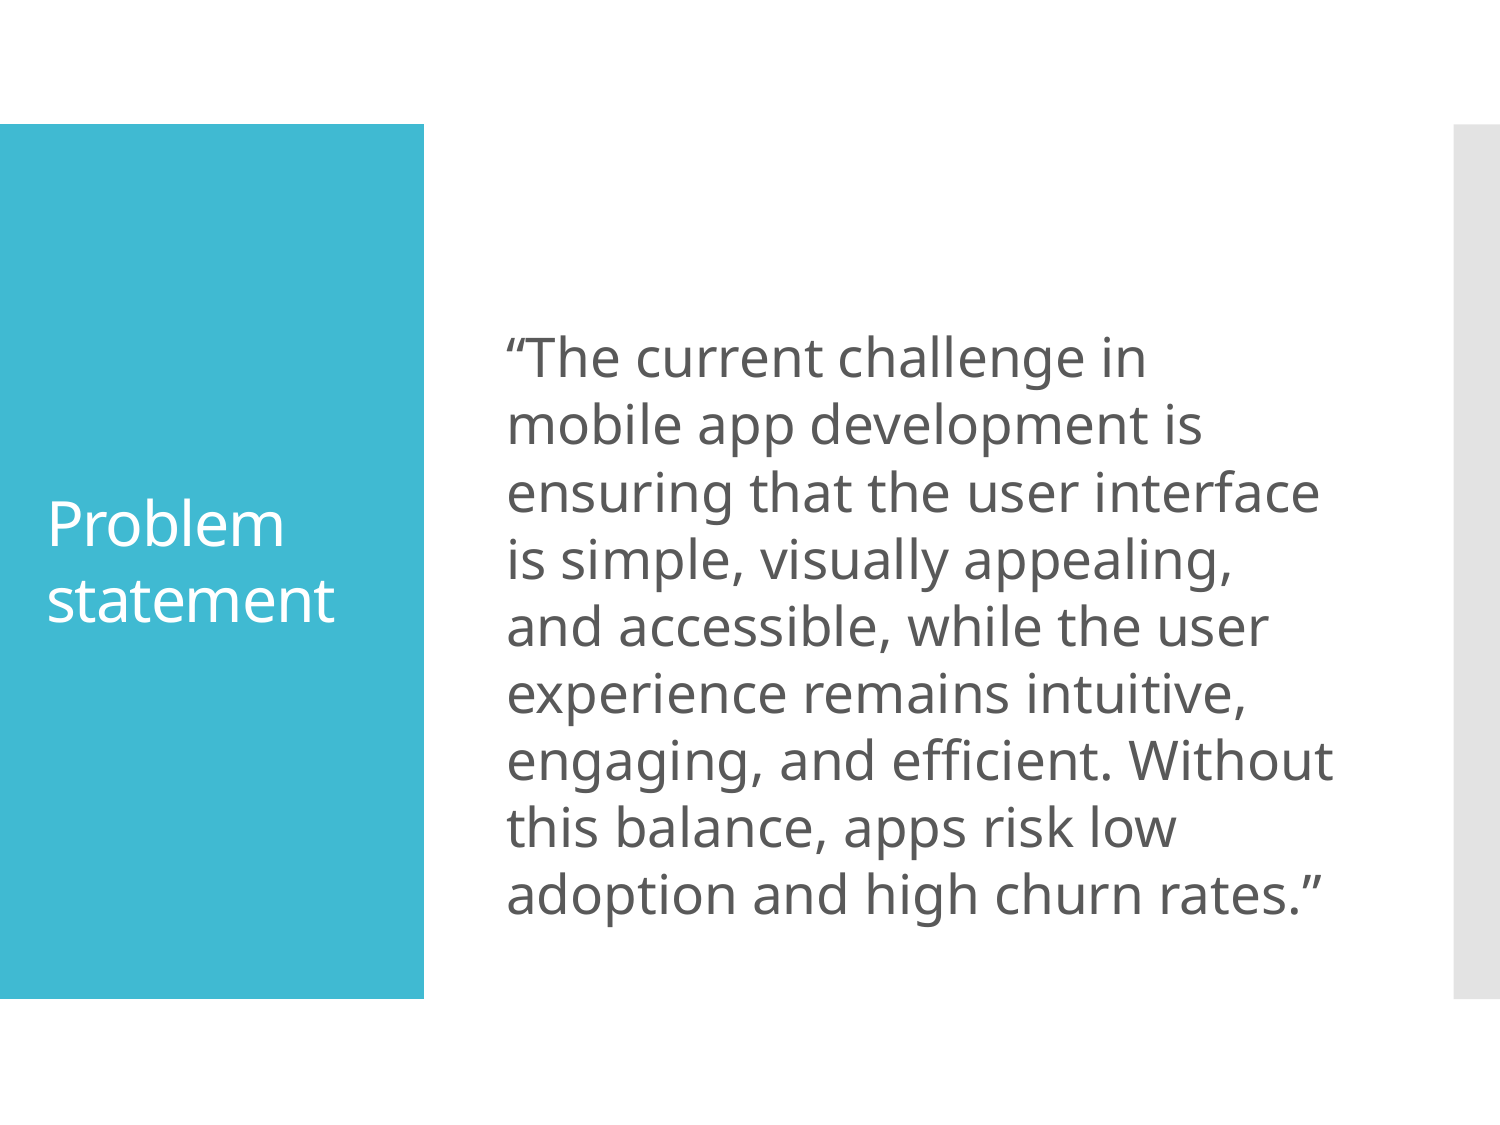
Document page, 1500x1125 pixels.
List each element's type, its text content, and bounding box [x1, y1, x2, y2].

title Problem statement [31, 184, 394, 940]
list “The current challenge in mobile app development is ensuring that the user interface is simple, visually appealing, and accessible, while the user experience remains intuitive, engaging, and efficient. Without this balance, apps risk low adoption and high churn rates.” [491, 135, 1351, 988]
